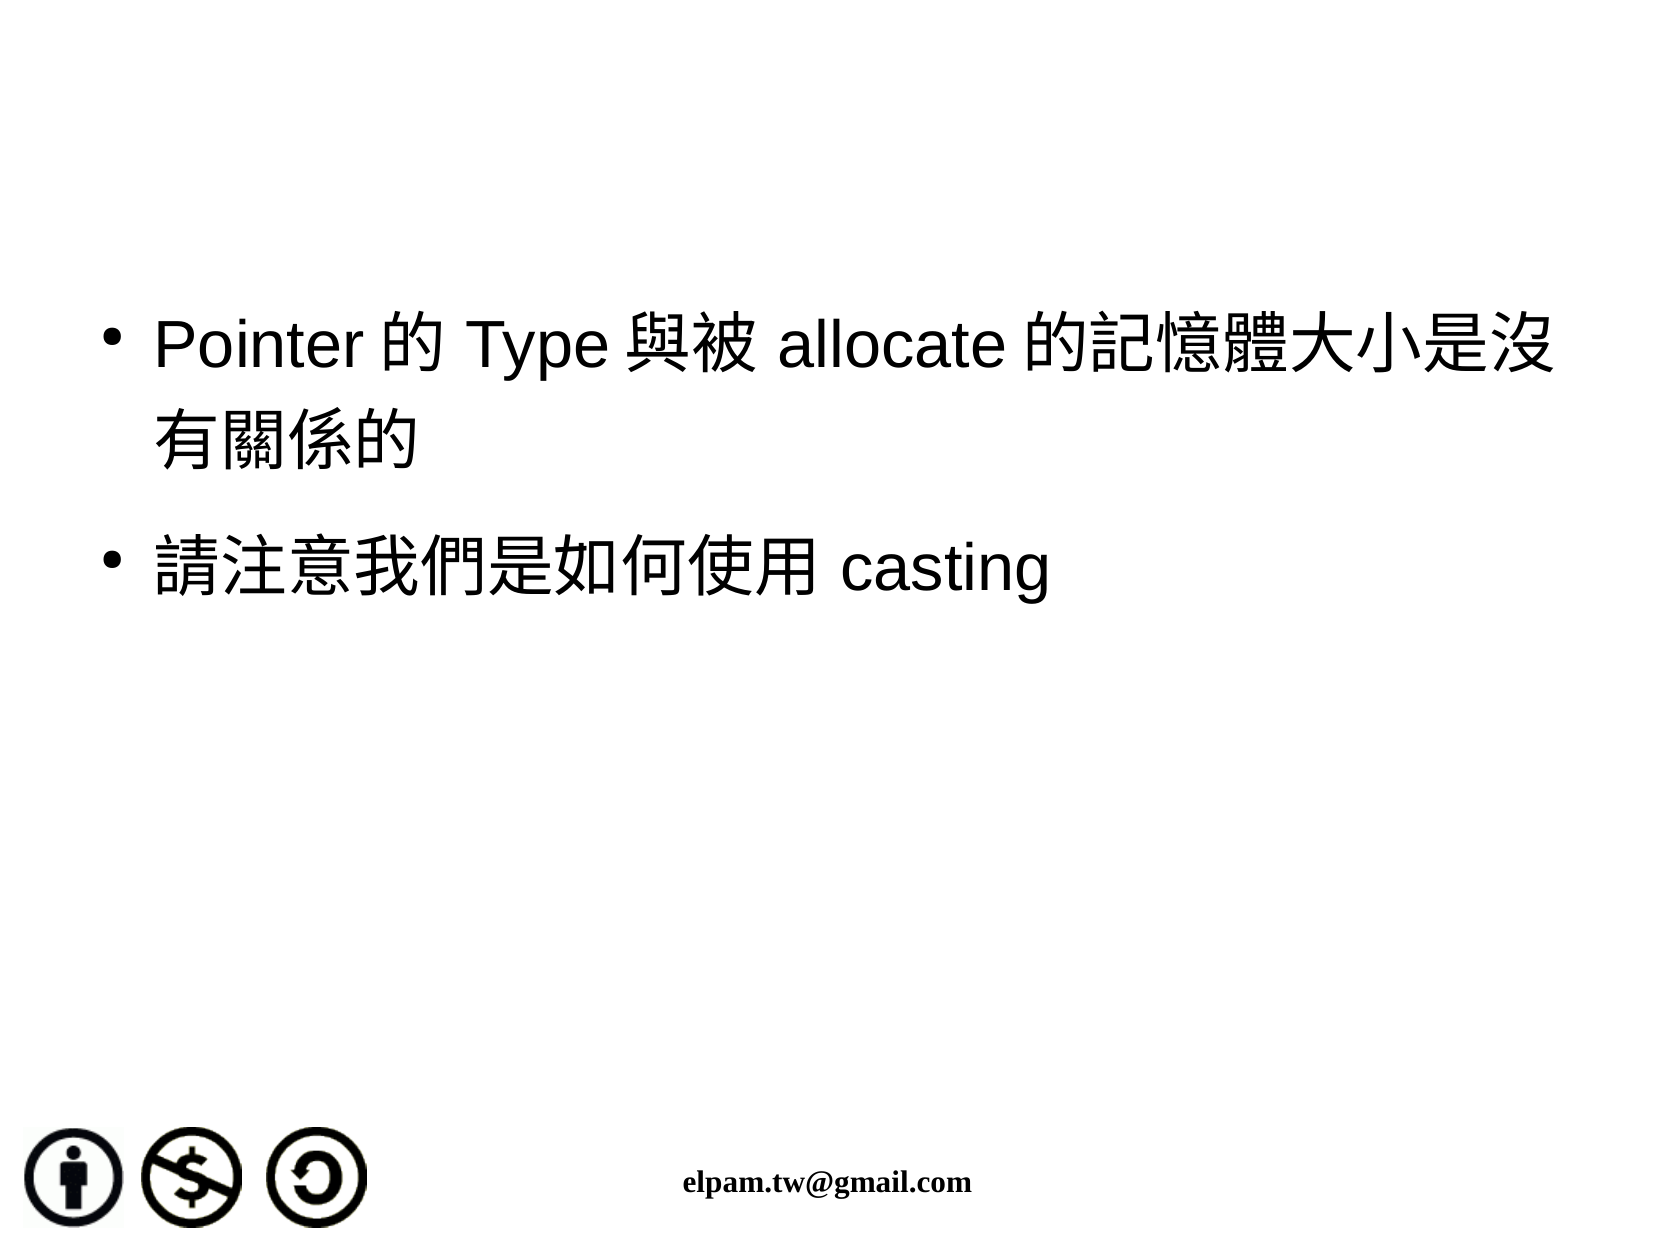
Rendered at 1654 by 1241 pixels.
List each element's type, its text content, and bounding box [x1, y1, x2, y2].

picture [141, 1127, 242, 1228]
picture [23, 1127, 124, 1228]
picture [266, 1127, 367, 1228]
list Pointer的Type與被allocate的記憶體大小是沒有關係的 請注意我們是如何使用casting [82, 290, 1571, 1094]
